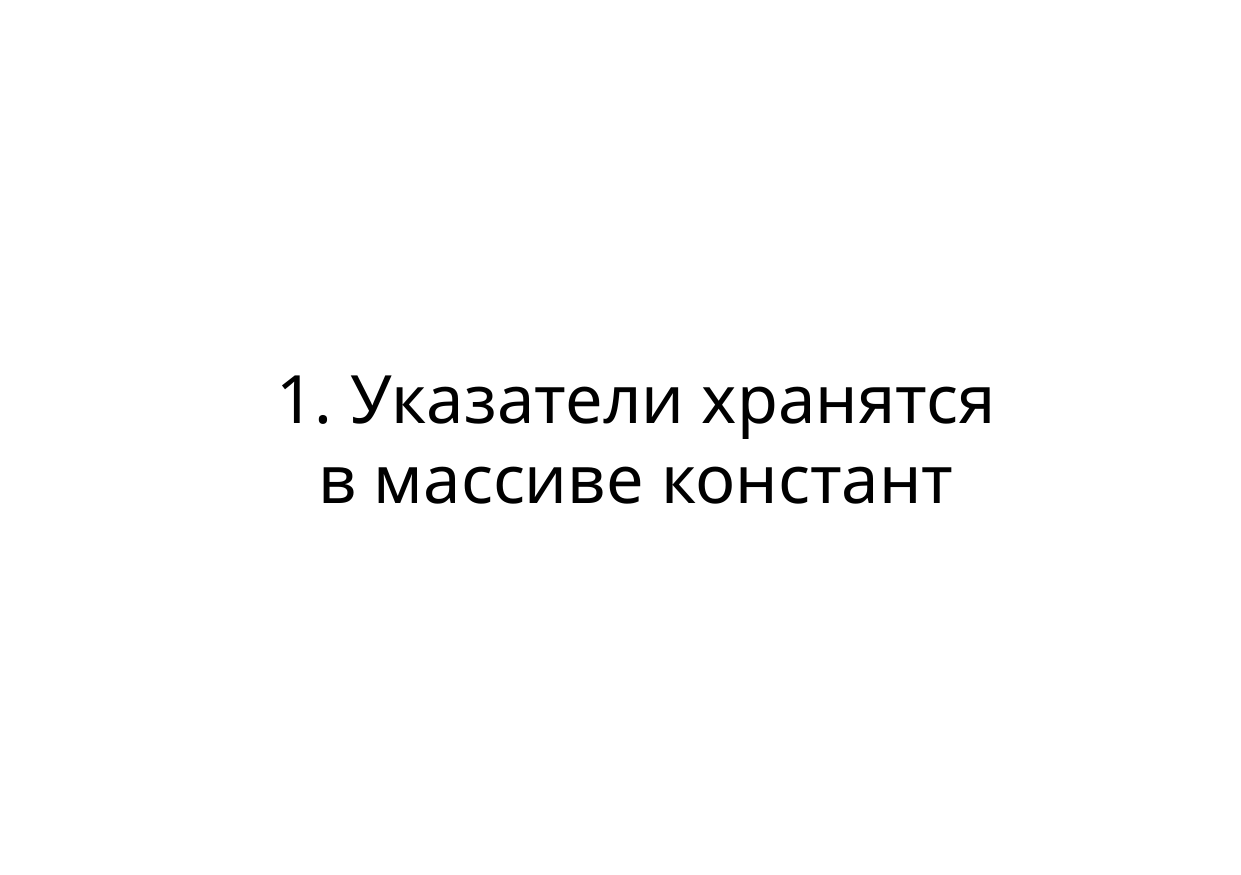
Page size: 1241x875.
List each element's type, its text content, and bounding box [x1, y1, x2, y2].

title 1. Указатели хранятся в массиве констант [260, 359, 1012, 515]
